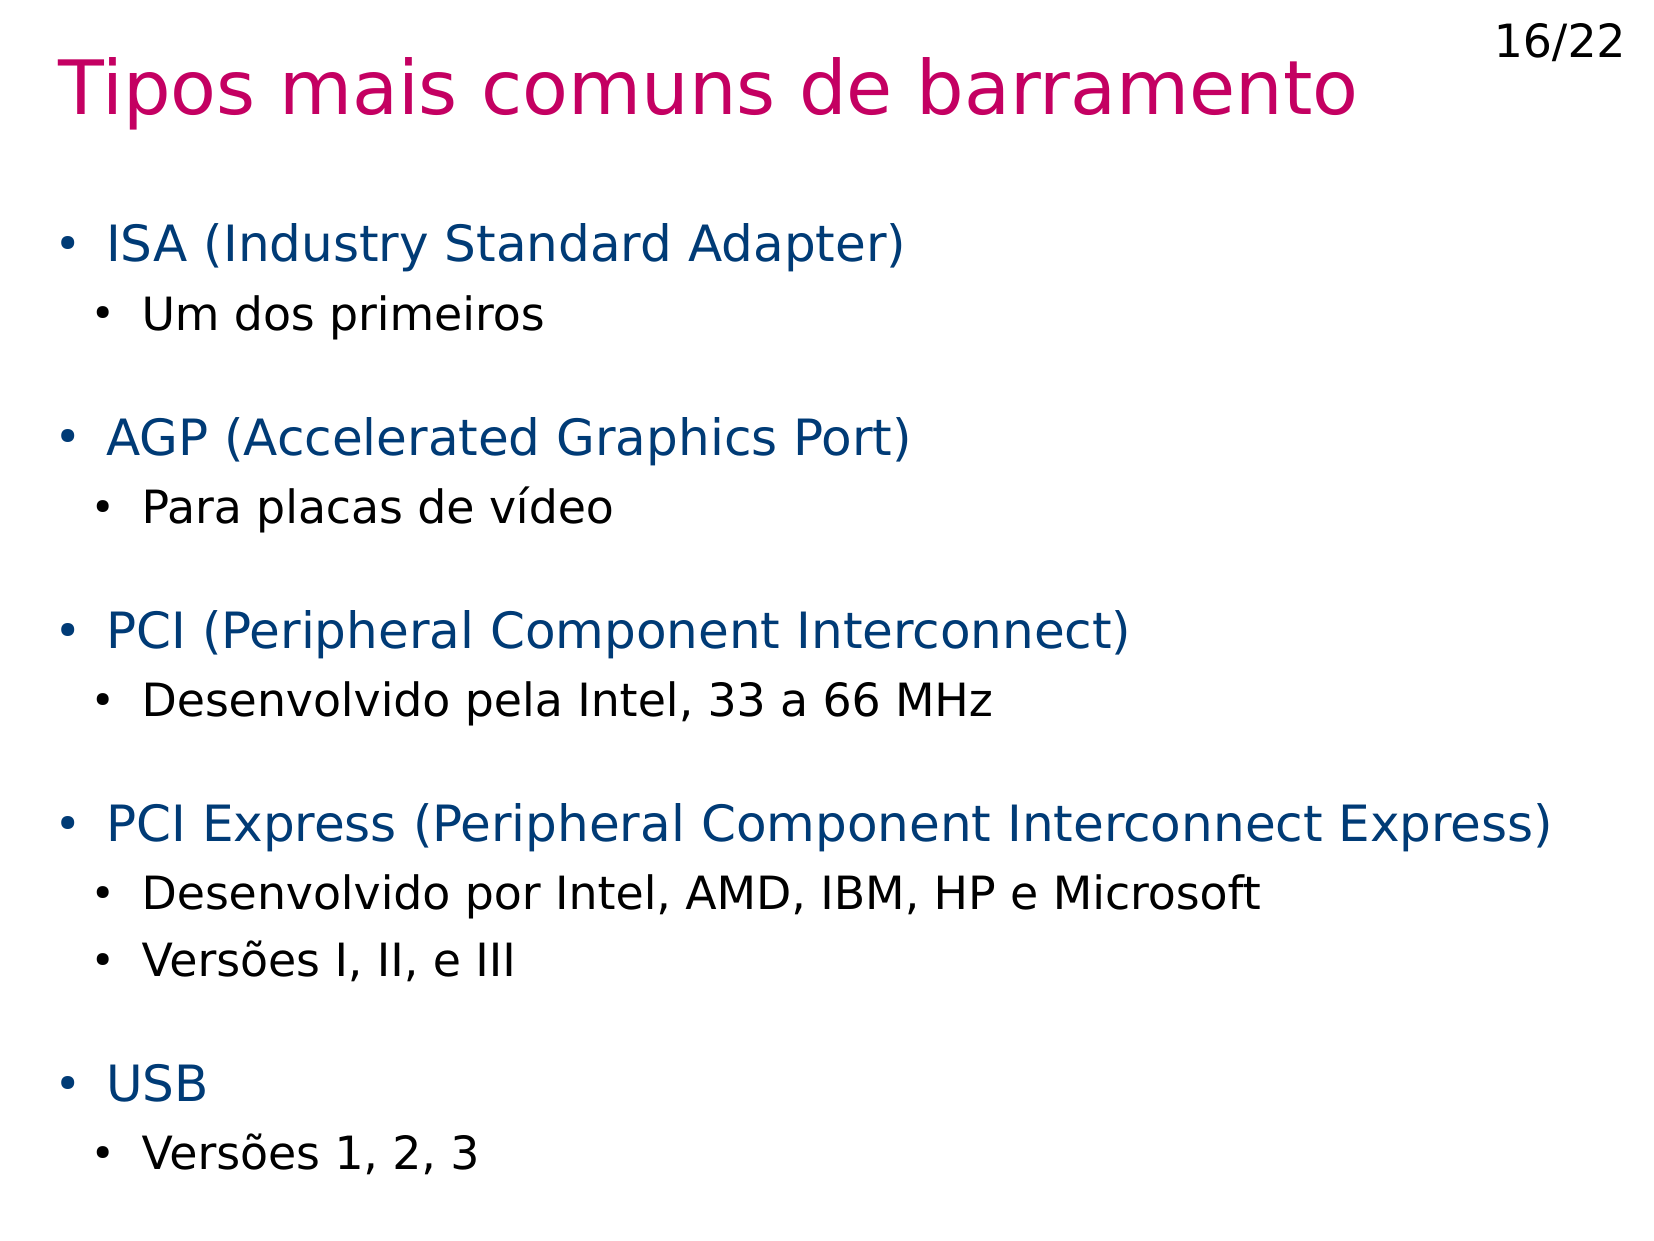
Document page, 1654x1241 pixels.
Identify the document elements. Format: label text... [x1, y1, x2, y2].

title Tipos mais comuns de barramento [59, 29, 1625, 148]
list ISA (Industry Standard Adapter) Um dos primeiros AGP (Accelerated Graphics Port) Para placas de vídeo PCI (Peripheral Component Interconnect) Desenvolvido pela Intel, 33 a 66 MHz PCI Express (Peripheral Component Interconnect Express) Desenvolvido por Intel, AMD, IBM, HP e Microsoft Versões I, II, e III USB Versões 1, 2, 3 [59, 206, 1625, 1211]
